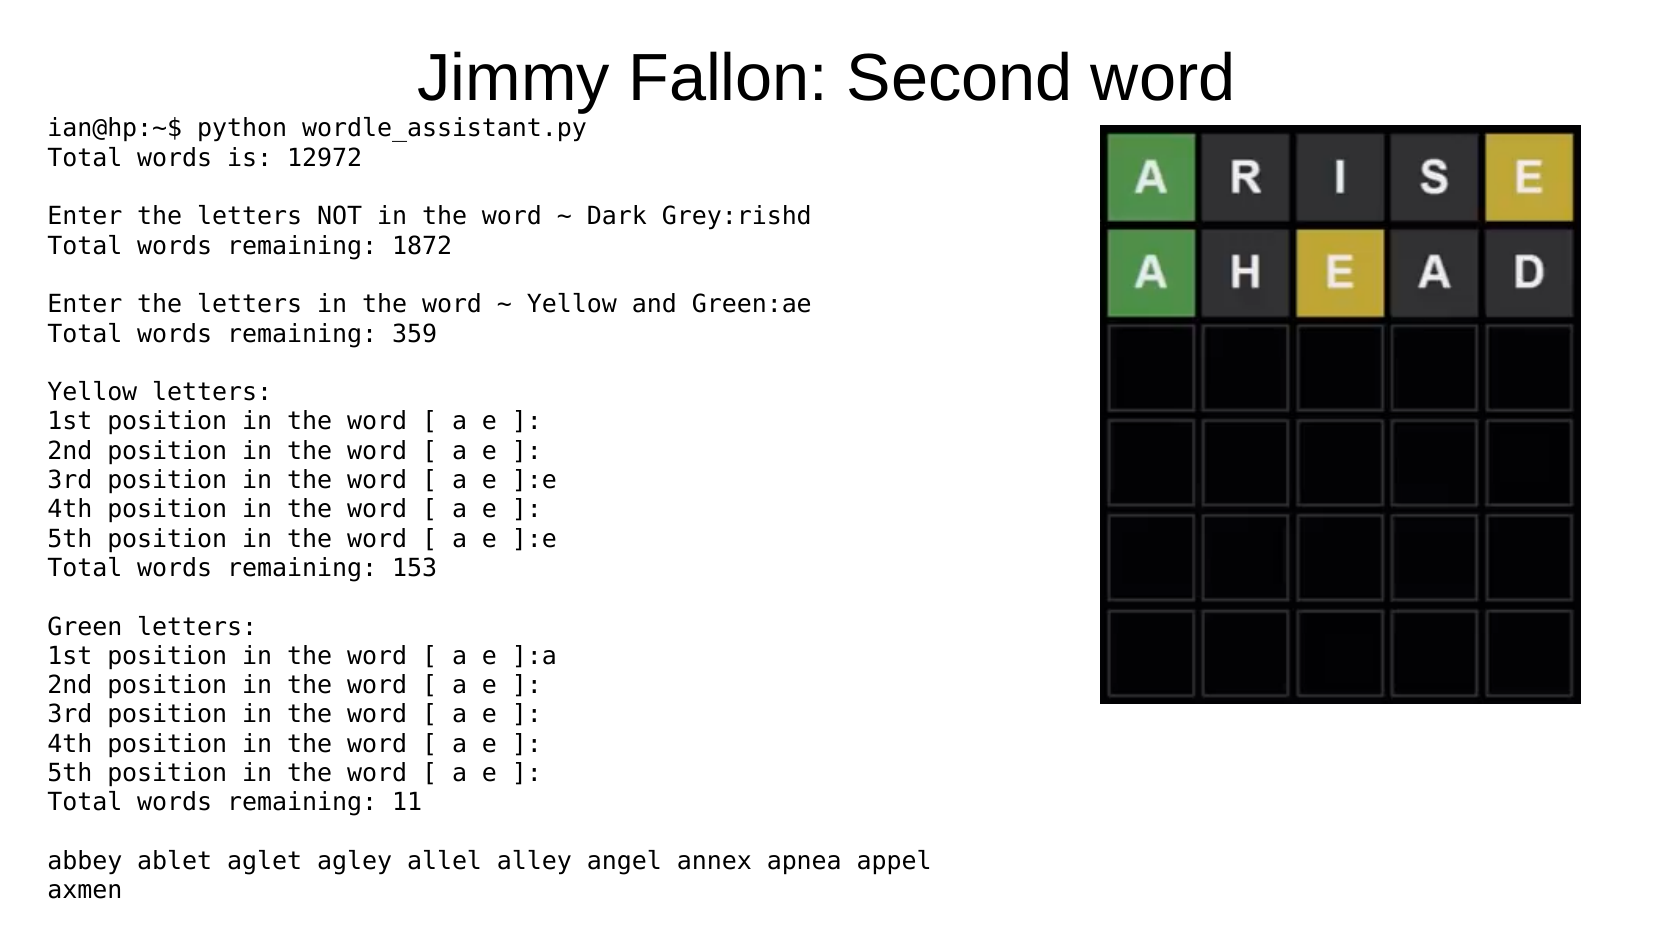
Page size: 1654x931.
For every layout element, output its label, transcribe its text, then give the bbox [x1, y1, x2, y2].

text_box ian@hp:~$ python wordle_assistant.py Total words is: 12972 Enter the letters NOT in the word ~ Dark Grey:rishd Total words remaining: 1872 Enter the letters in the word ~ Yellow and Green:ae Total words remaining: 359 Yellow letters: 1st position in the word [ a e ]: 2nd position in the word [ a e ]: 3rd position in the word [ a e ]:e 4th position in the word [ a e ]: 5th position in the word [ a e ]:e Total words remaining: 153 Green letters: 1st position in the word [ a e ]:a 2nd position in the word [ a e ]: 3rd position in the word [ a e ]: 4th position in the word [ a e ]: 5th position in the word [ a e ]: Total words remaining: 11 abbey ablet aglet agley allel alley angel annex apnea appel axmen [32, 106, 1052, 931]
picture [1100, 125, 1581, 704]
title Jimmy Fallon: Second word [82, 37, 1571, 119]
